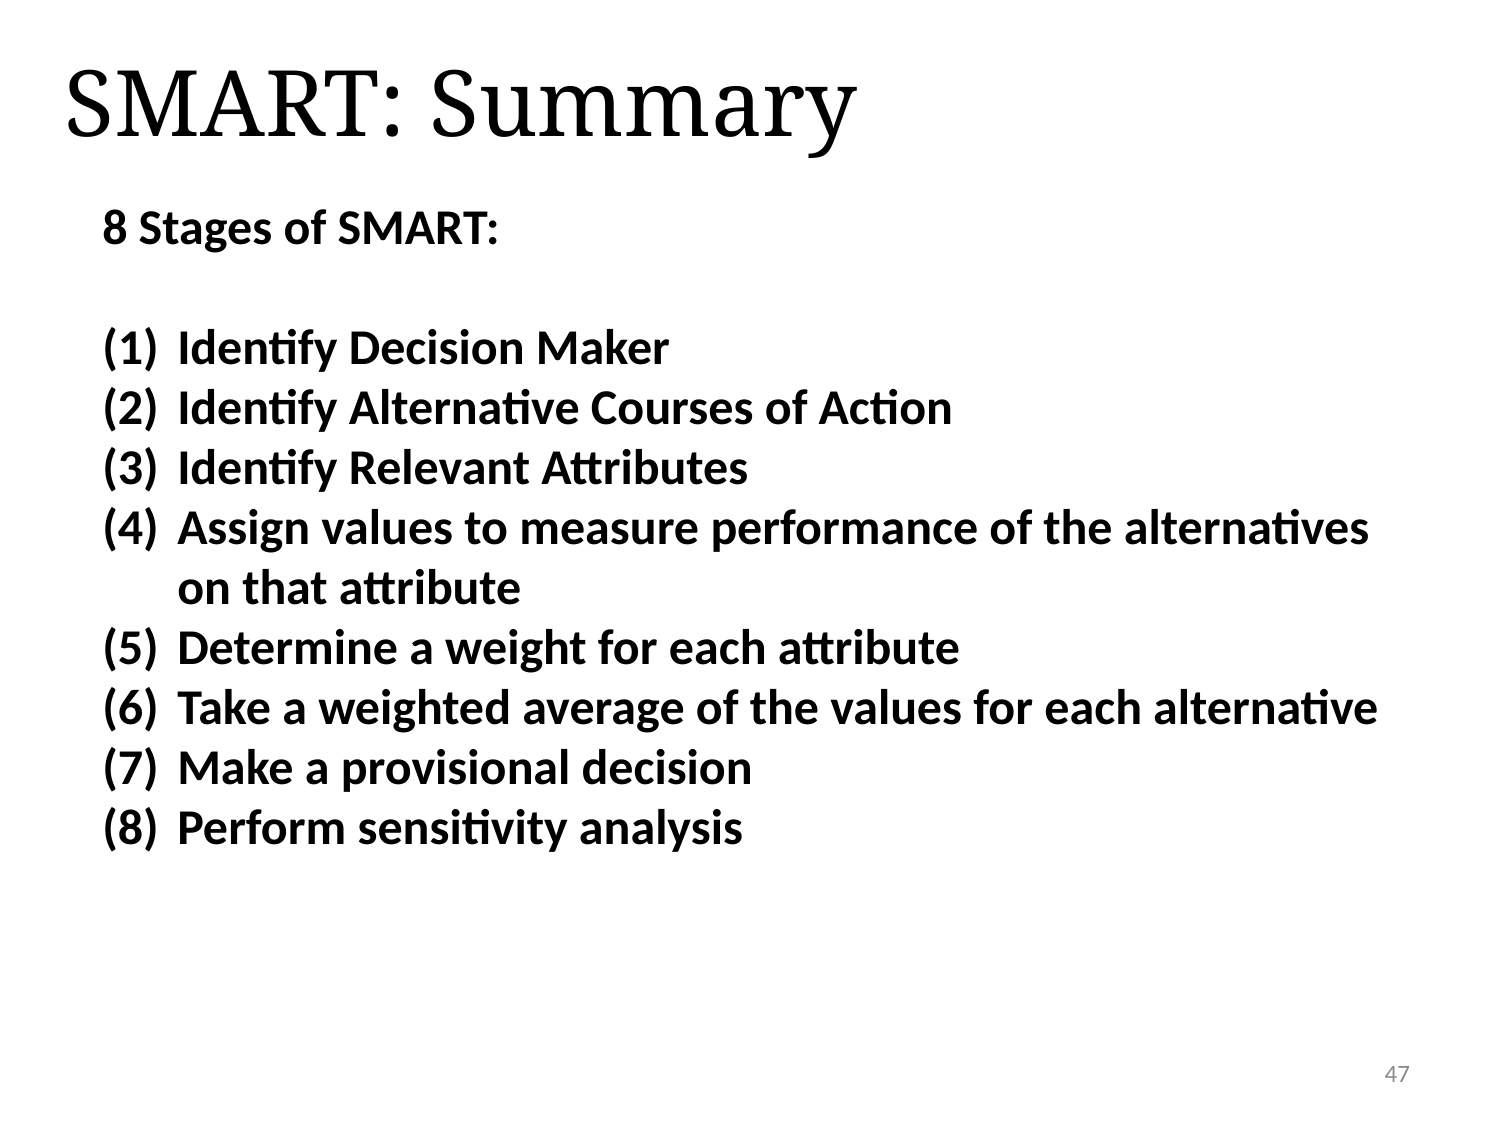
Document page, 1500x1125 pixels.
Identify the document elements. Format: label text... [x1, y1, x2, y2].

text_box 8 Stages of SMART: Identify Decision Maker Identify Alternative Courses of Action Identify Relevant Attributes Assign values to measure performance of the alternatives on that attribute Determine a weight for each attribute Take a weighted average of the values for each alternative Make a provisional decision Perform sensitivity analysis [87, 187, 1413, 923]
text_box SMART: Summary [49, 37, 1188, 163]
slide_number <number> [1074, 1042, 1425, 1103]
